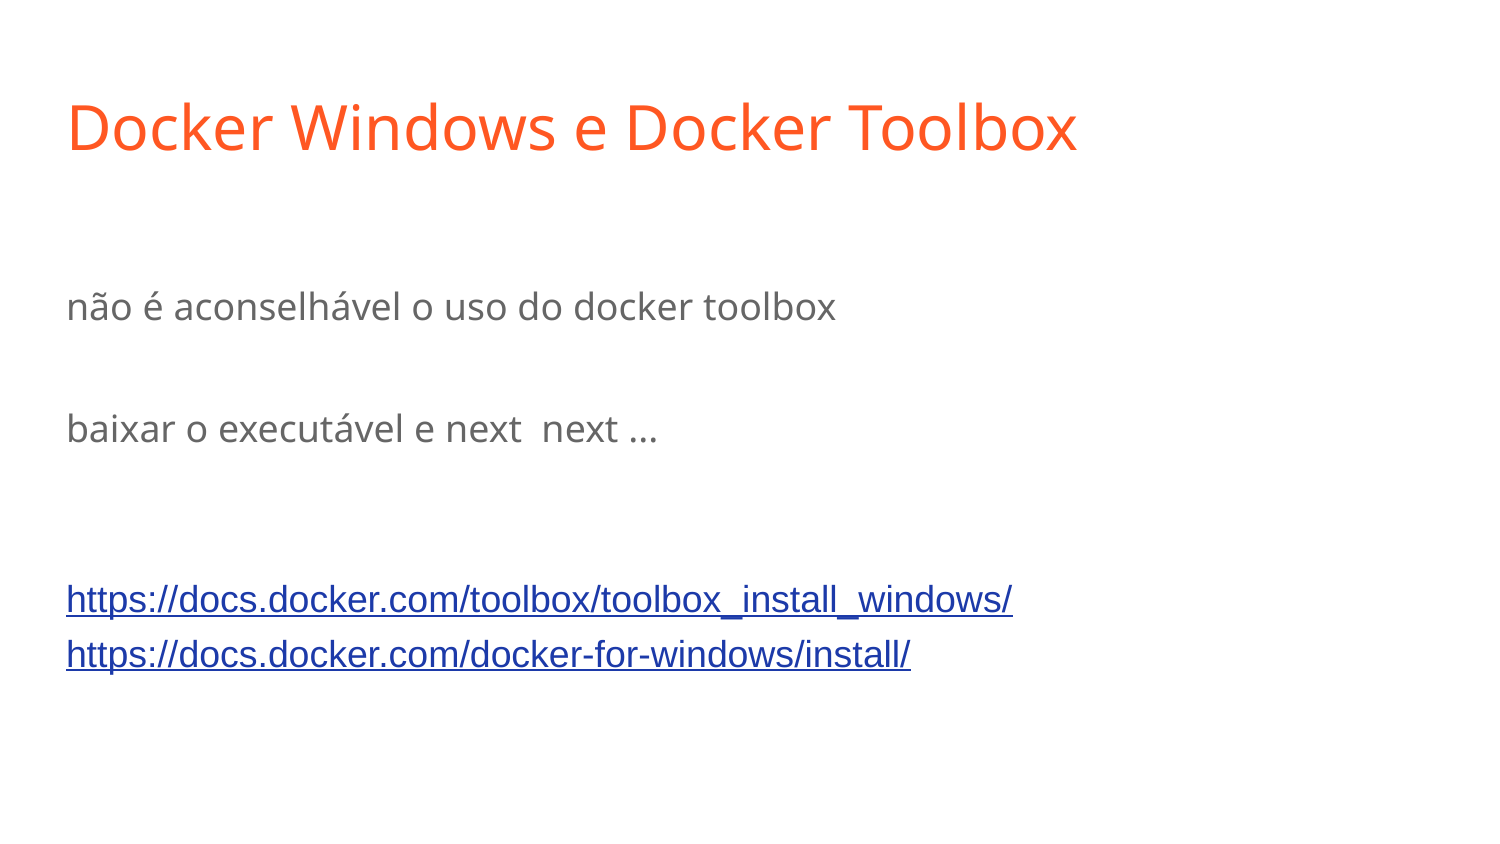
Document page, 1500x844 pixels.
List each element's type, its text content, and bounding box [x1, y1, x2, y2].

text_box https://docs.docker.com/docker-for-windows/install/ [51, 607, 1046, 719]
text_box não é aconselhável o uso do docker toolbox [51, 267, 873, 352]
title Docker Windows e Docker Toolbox [51, 72, 1449, 167]
list baixar o executável e next next ... https://docs.docker.com/toolbox/toolbox_install_windows/ [51, 383, 1436, 478]
